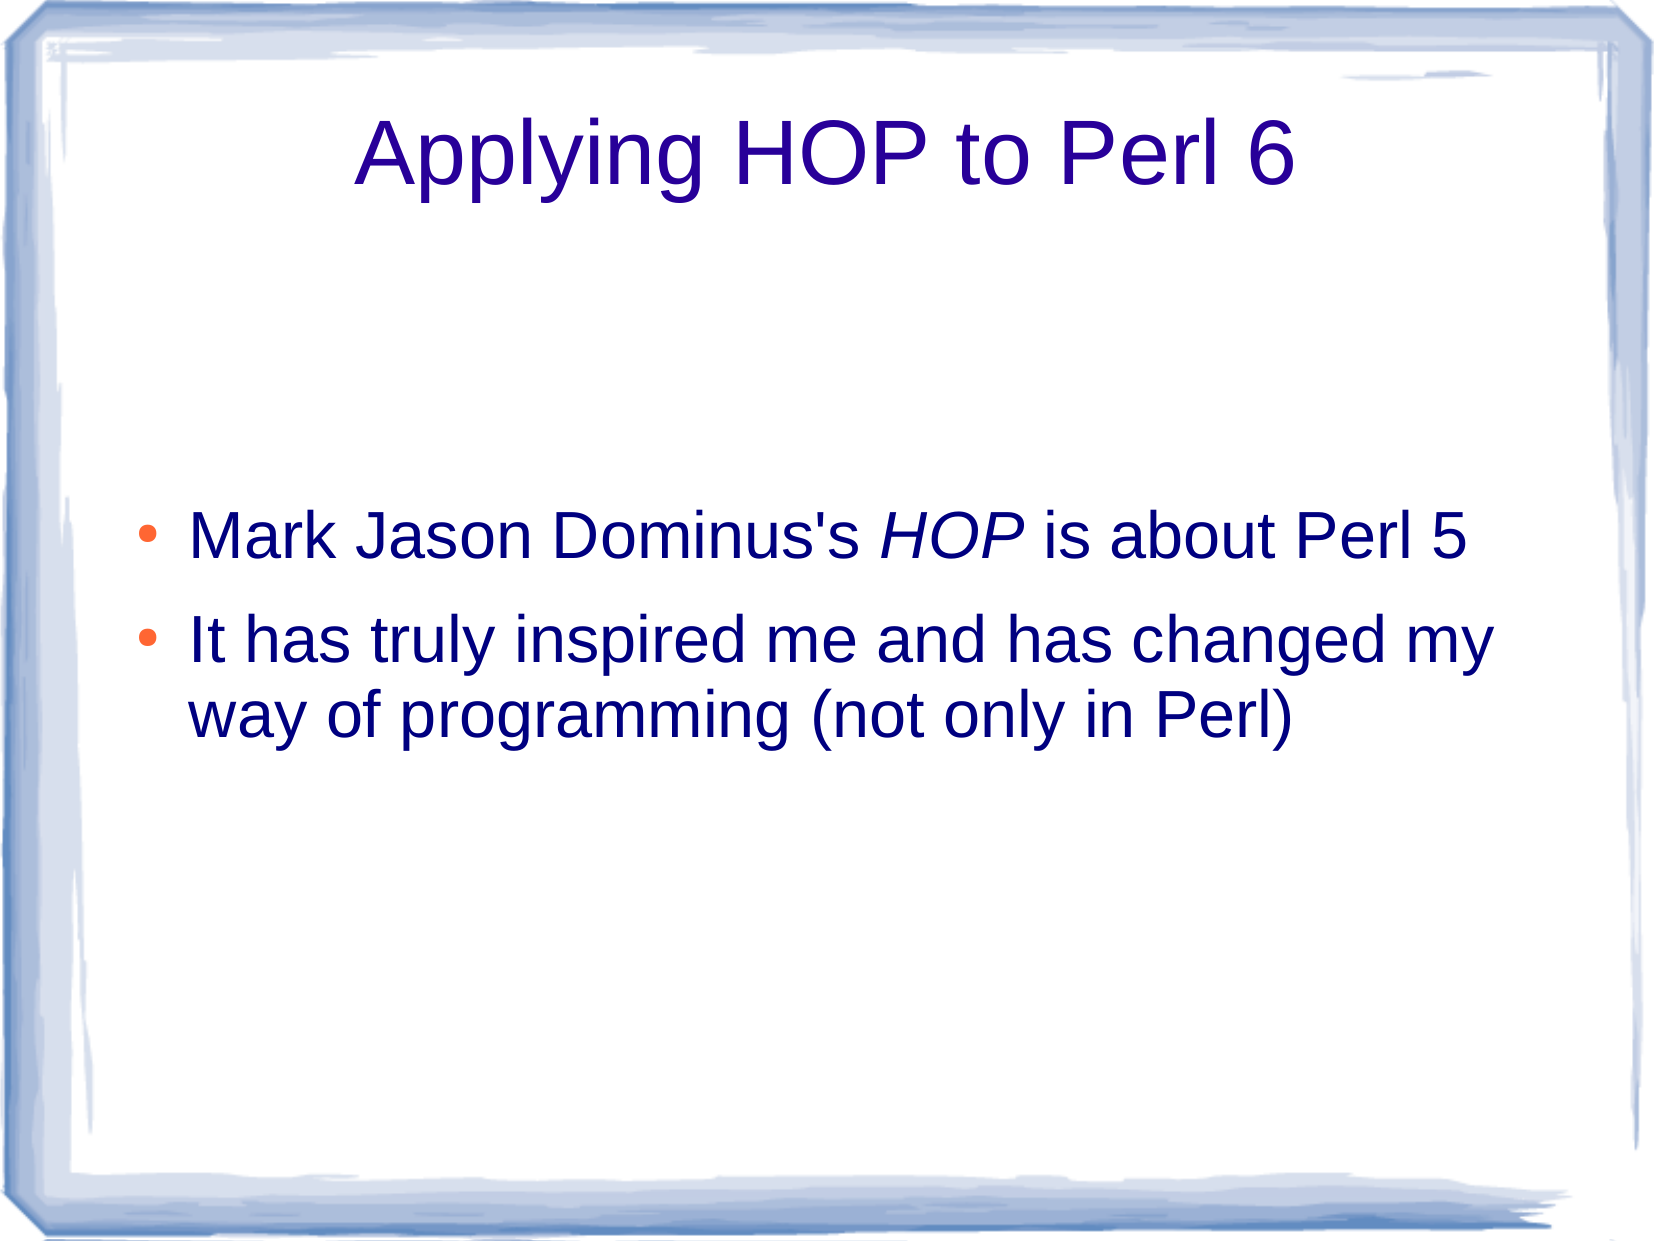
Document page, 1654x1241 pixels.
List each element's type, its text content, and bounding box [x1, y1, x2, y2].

list Mark Jason Dominus's HOP is about Perl 5 It has truly inspired me and has changed my way of programming (not only in Perl) [118, 289, 1571, 1123]
title Applying HOP to Perl 6 [82, 49, 1571, 257]
picture [0, 0, 1654, 1241]
